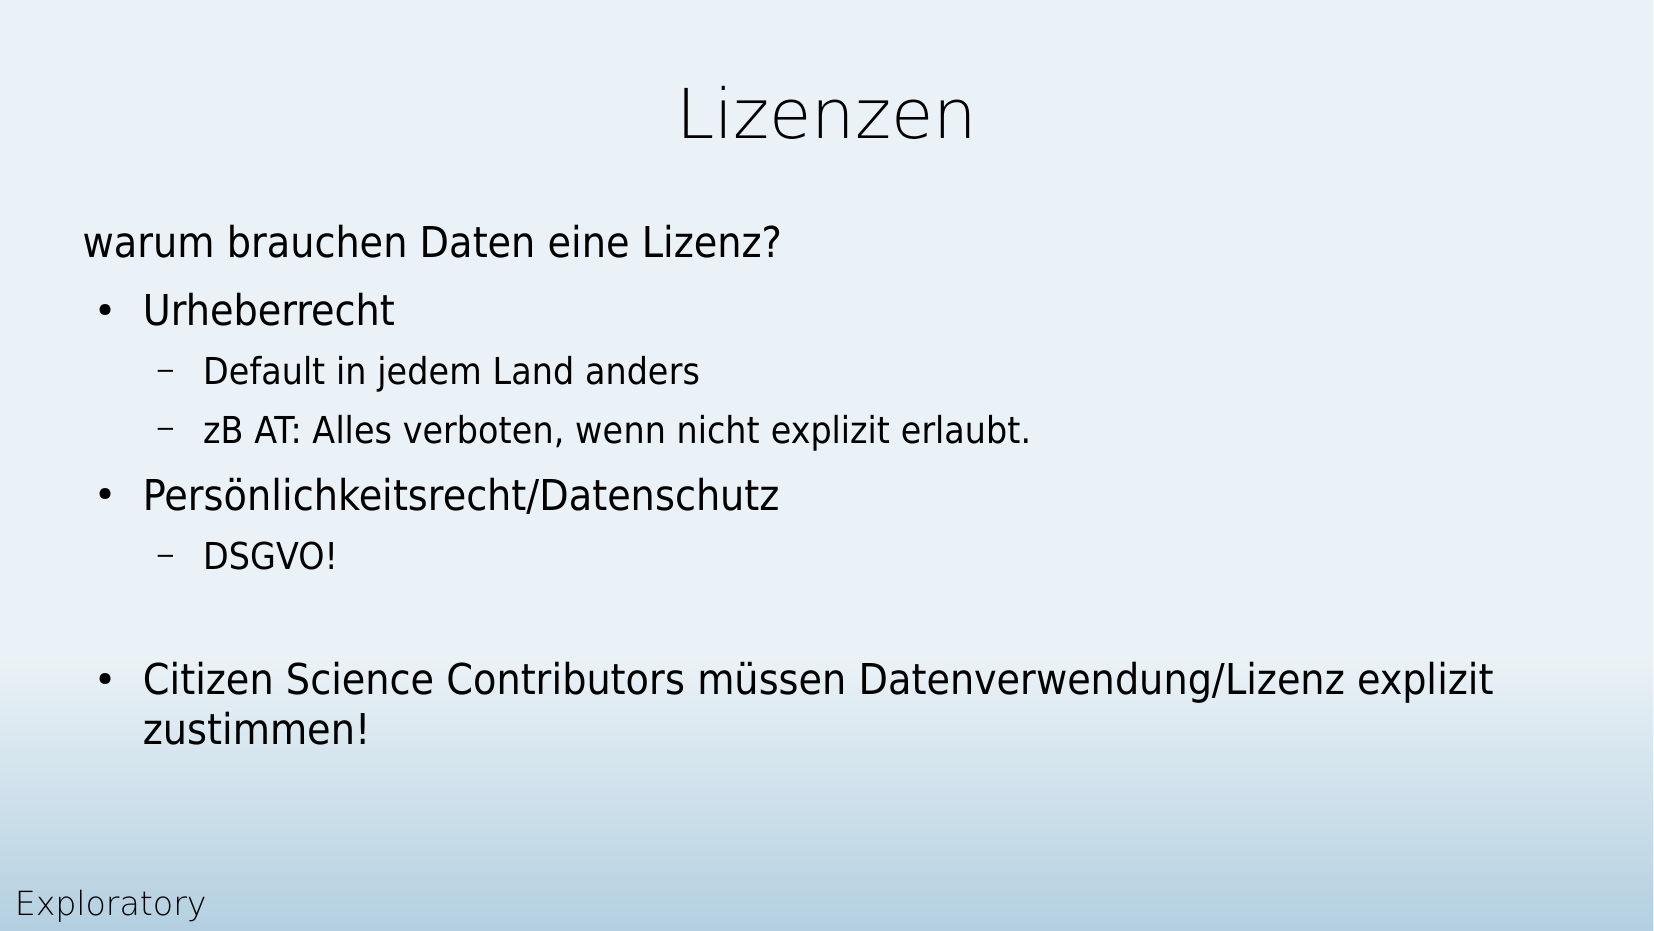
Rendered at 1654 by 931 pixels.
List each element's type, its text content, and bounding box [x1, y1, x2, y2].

list warum brauchen Daten eine Lizenz? Urheberrecht Default in jedem Land anders zB AT: Alles verboten, wenn nicht explizit erlaubt. Persönlichkeitsrecht/Datenschutz DSGVO! Citizen Science Contributors müssen Datenverwendung/Lizenz explizit zustimmen! [82, 217, 1548, 757]
title Lizenzen [82, 37, 1571, 193]
